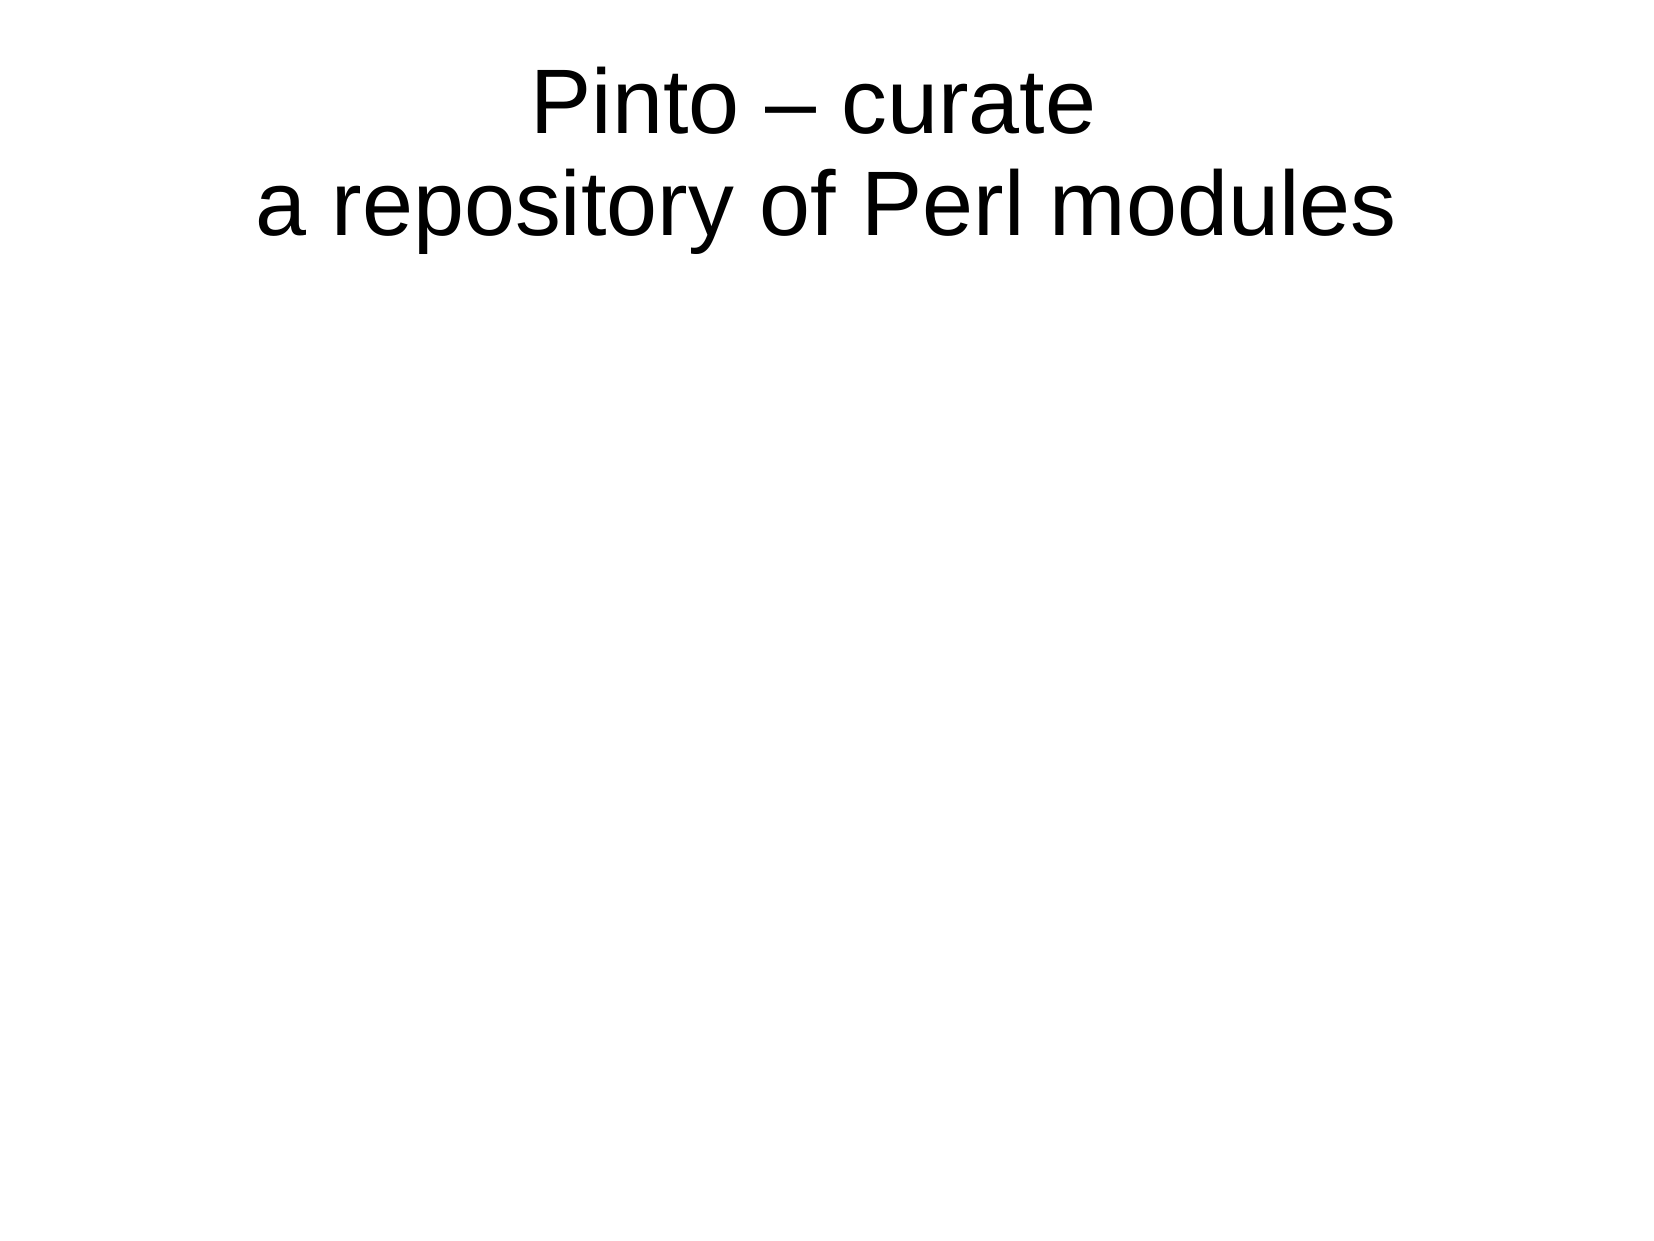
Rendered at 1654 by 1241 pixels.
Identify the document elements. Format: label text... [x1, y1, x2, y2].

title Pinto – curate a repository of Perl modules [82, 49, 1571, 257]
